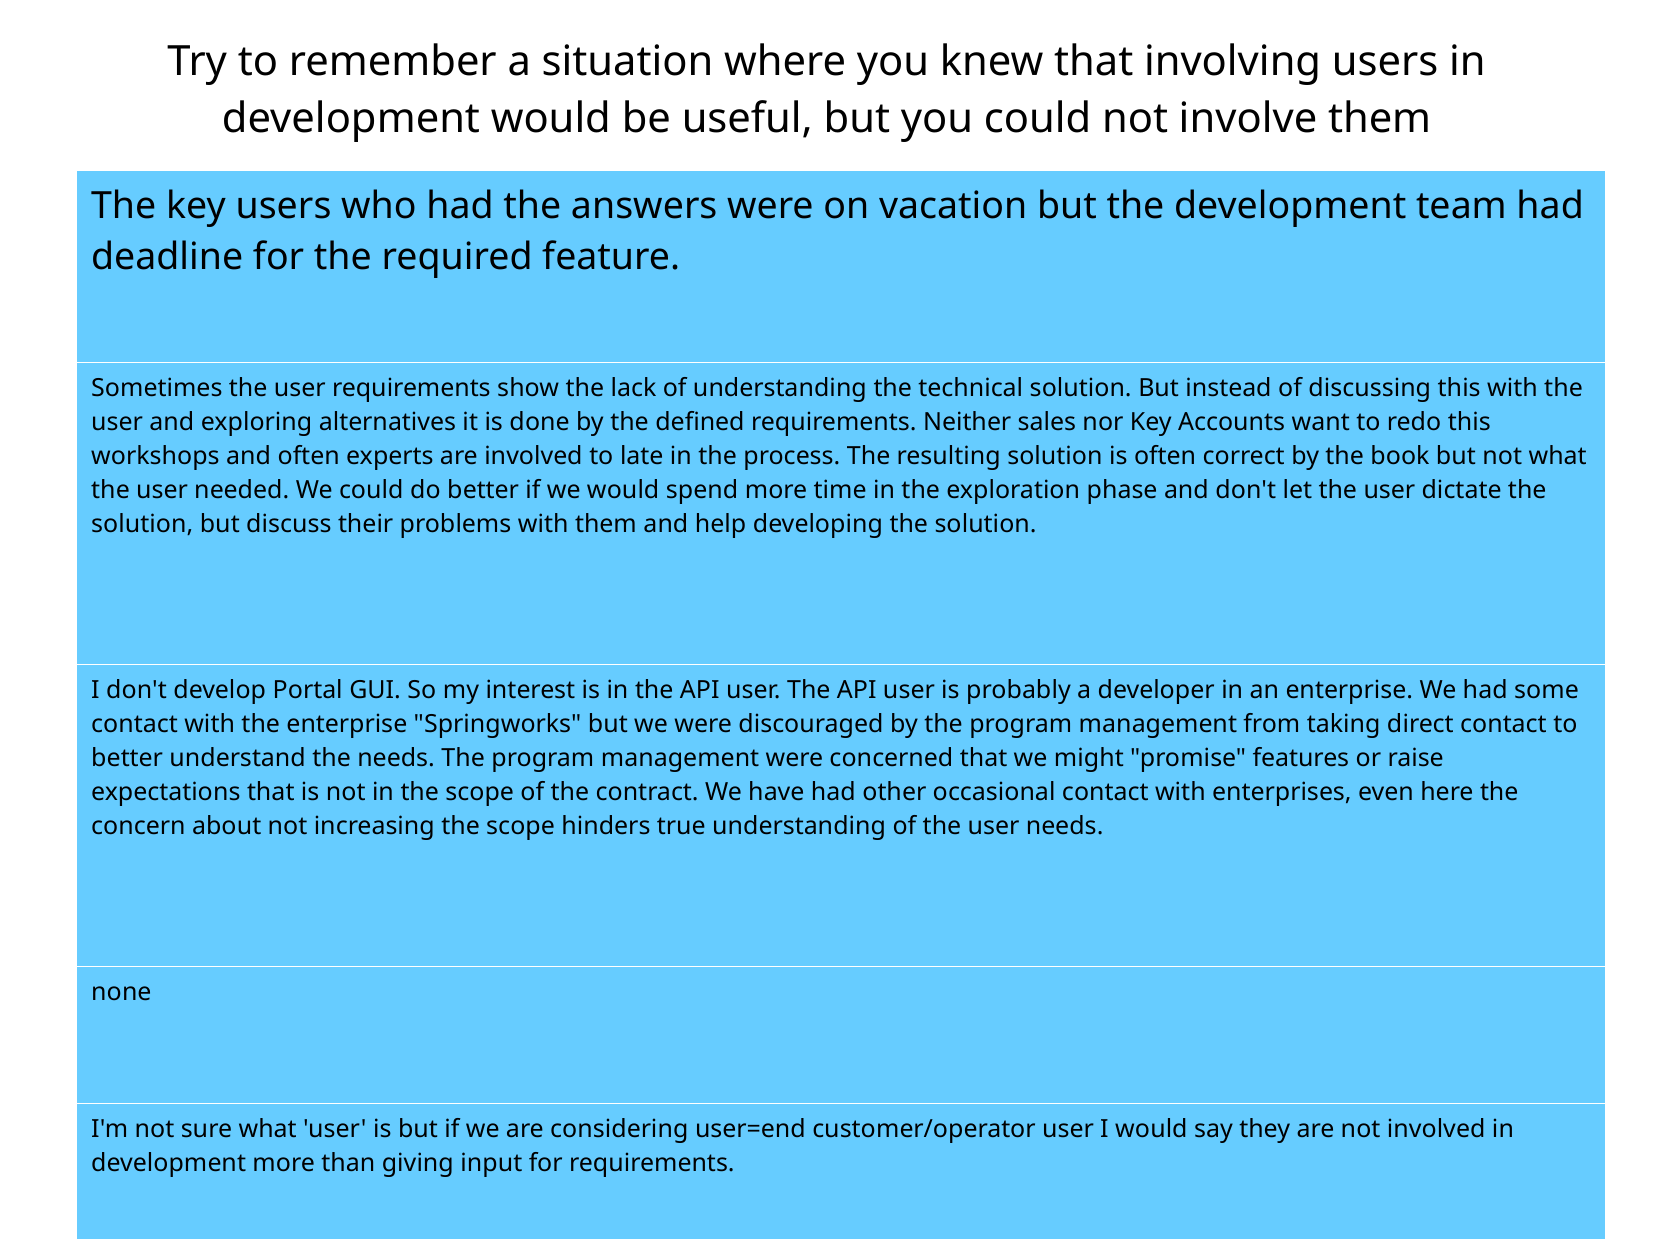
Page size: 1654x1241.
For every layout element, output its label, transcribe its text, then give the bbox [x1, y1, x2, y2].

title Try to remember a situation where you knew that involving users in development would be useful, but you could not involve them [82, 0, 1571, 170]
table_cell I'm not sure what 'user' is but if we are considering user=end customer/operator user I would say they are not involved in development more than giving input for requirements. [77, 1104, 1605, 1239]
table_cell none [77, 967, 1605, 1103]
table_header The key users who had the answers were on vacation but the development team had deadline for the required feature. [77, 171, 1605, 362]
table_cell I don't develop Portal GUI. So my interest is in the API user. The API user is probably a developer in an enterprise. We had some contact with the enterprise "Springworks" but we were discouraged by the program management from taking direct contact to better understand the needs. The program management were concerned that we might "promise" features or raise expectations that is not in the scope of the contract. We have had other occasional contact with enterprises, even here the concern about not increasing the scope hinders true understanding of the user needs. [77, 665, 1605, 966]
table_cell Sometimes the user requirements show the lack of understanding the technical solution. But instead of discussing this with the user and exploring alternatives it is done by the defined requirements. Neither sales nor Key Accounts want to redo this workshops and often experts are involved to late in the process. The resulting solution is often correct by the book but not what the user needed. We could do better if we would spend more time in the exploration phase and don't let the user dictate the solution, but discuss their problems with them and help developing the solution. [77, 363, 1605, 664]
